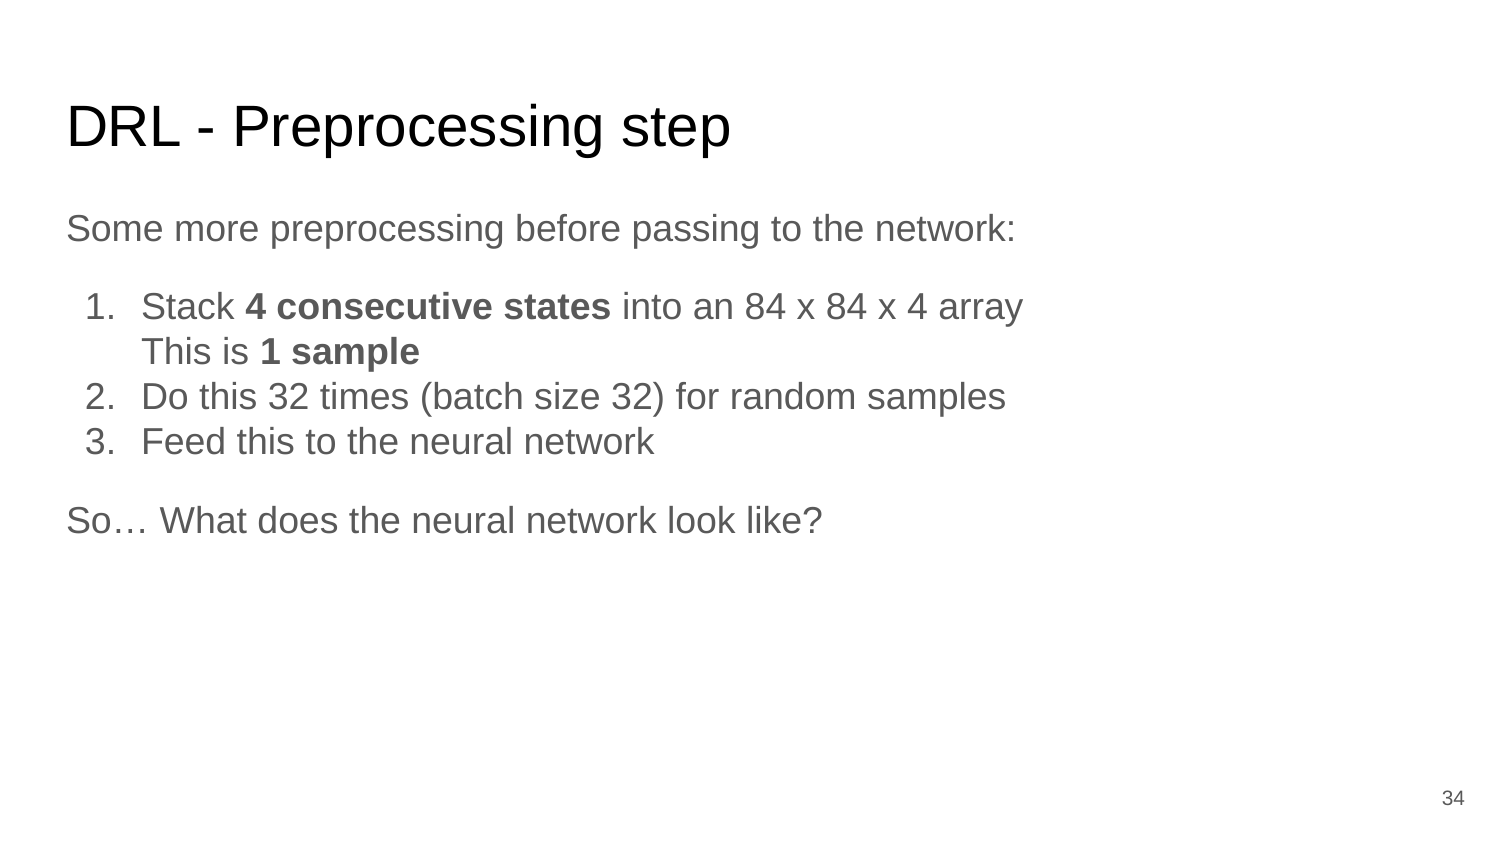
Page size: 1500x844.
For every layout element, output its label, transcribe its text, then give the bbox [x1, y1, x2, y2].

list Some more preprocessing before passing to the network: Stack 4 consecutive states into an 84 x 84 x 4 array This is 1 sample Do this 32 times (batch size 32) for random samples Feed this to the neural network So… What does the neural network look like? [51, 189, 1449, 750]
title DRL - Preprocessing step [51, 72, 1449, 167]
slide_number <number> [1389, 764, 1480, 830]
